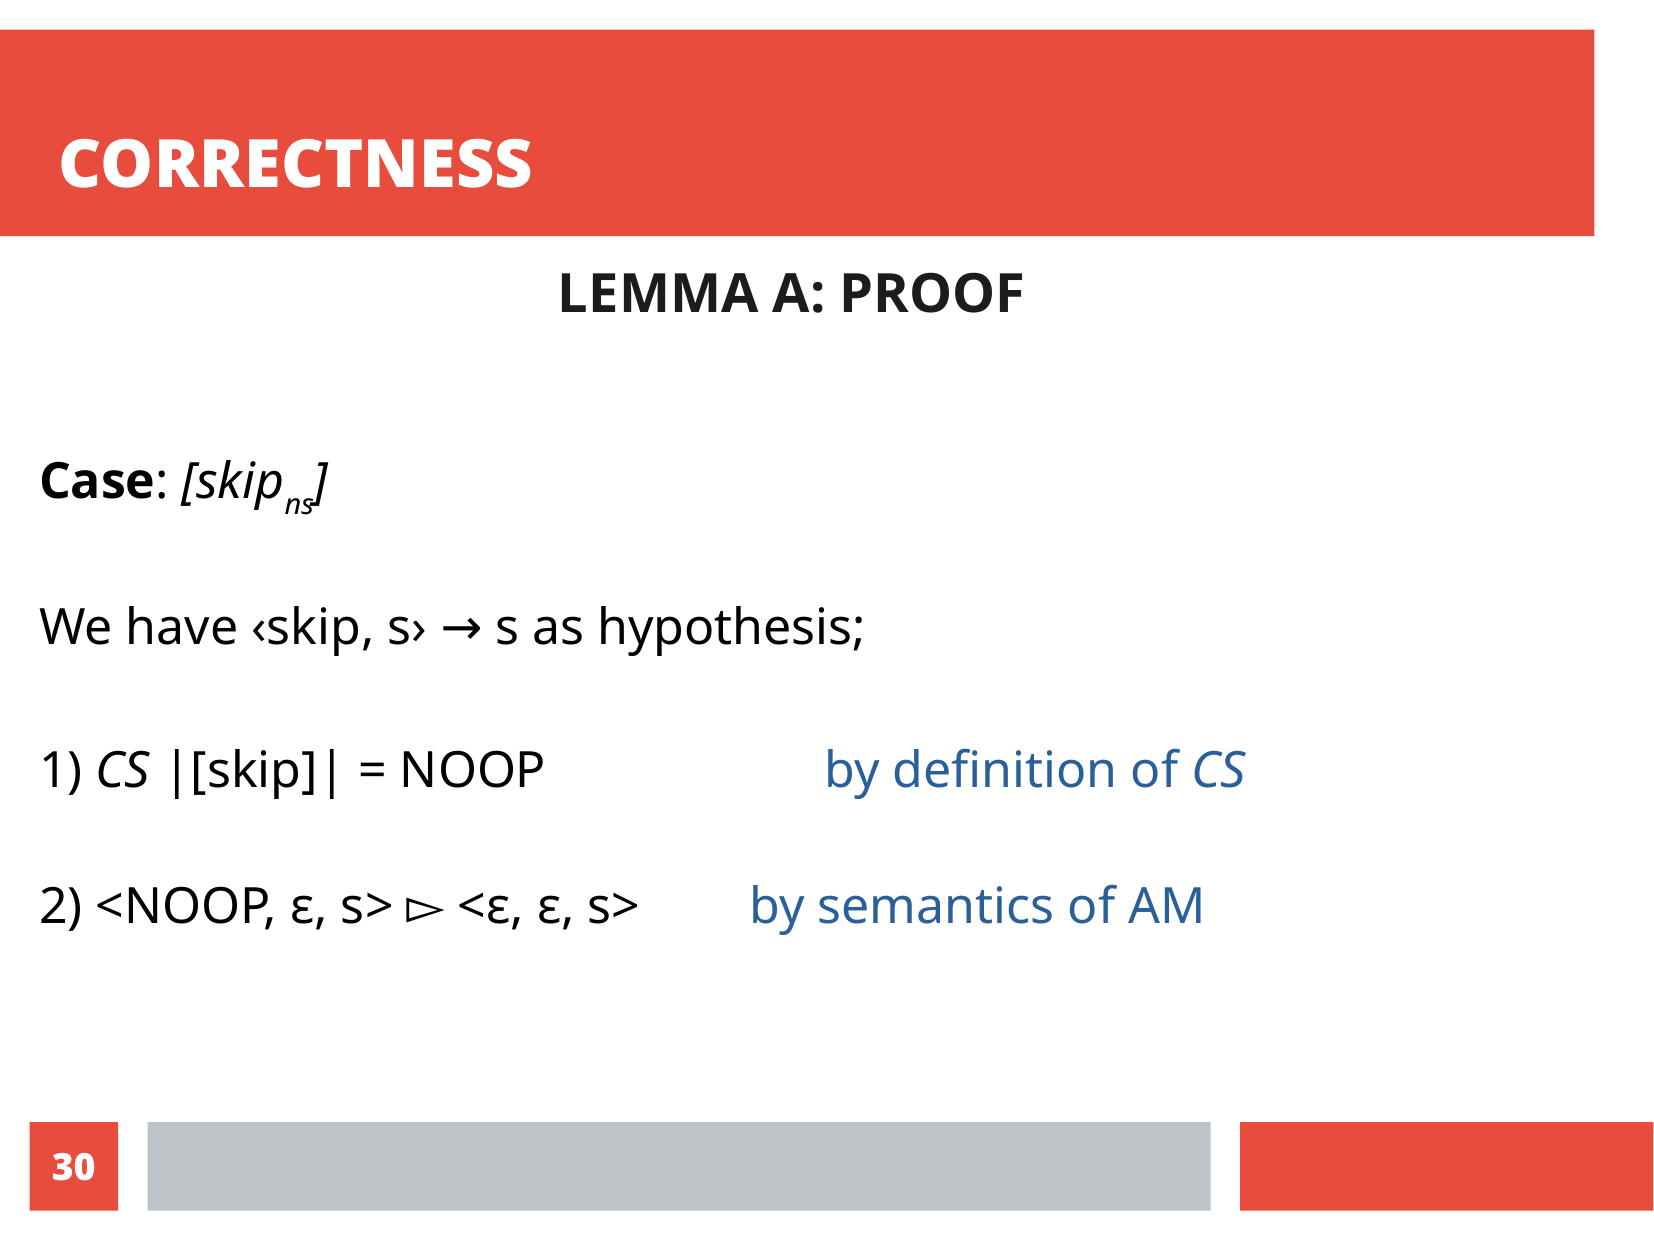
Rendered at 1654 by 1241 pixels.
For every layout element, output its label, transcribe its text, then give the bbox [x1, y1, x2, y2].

list LEMMA A: PROOF Case: [skipns] We have ‹skip, s› → s as hypothesis; CS |[skip]| = NOOP by definition of CS <NOOP, ε, s> ▻ <ε, ε, s> by semantics of AM [39, 255, 1546, 1023]
title CORRECTNESS [59, 59, 1595, 207]
